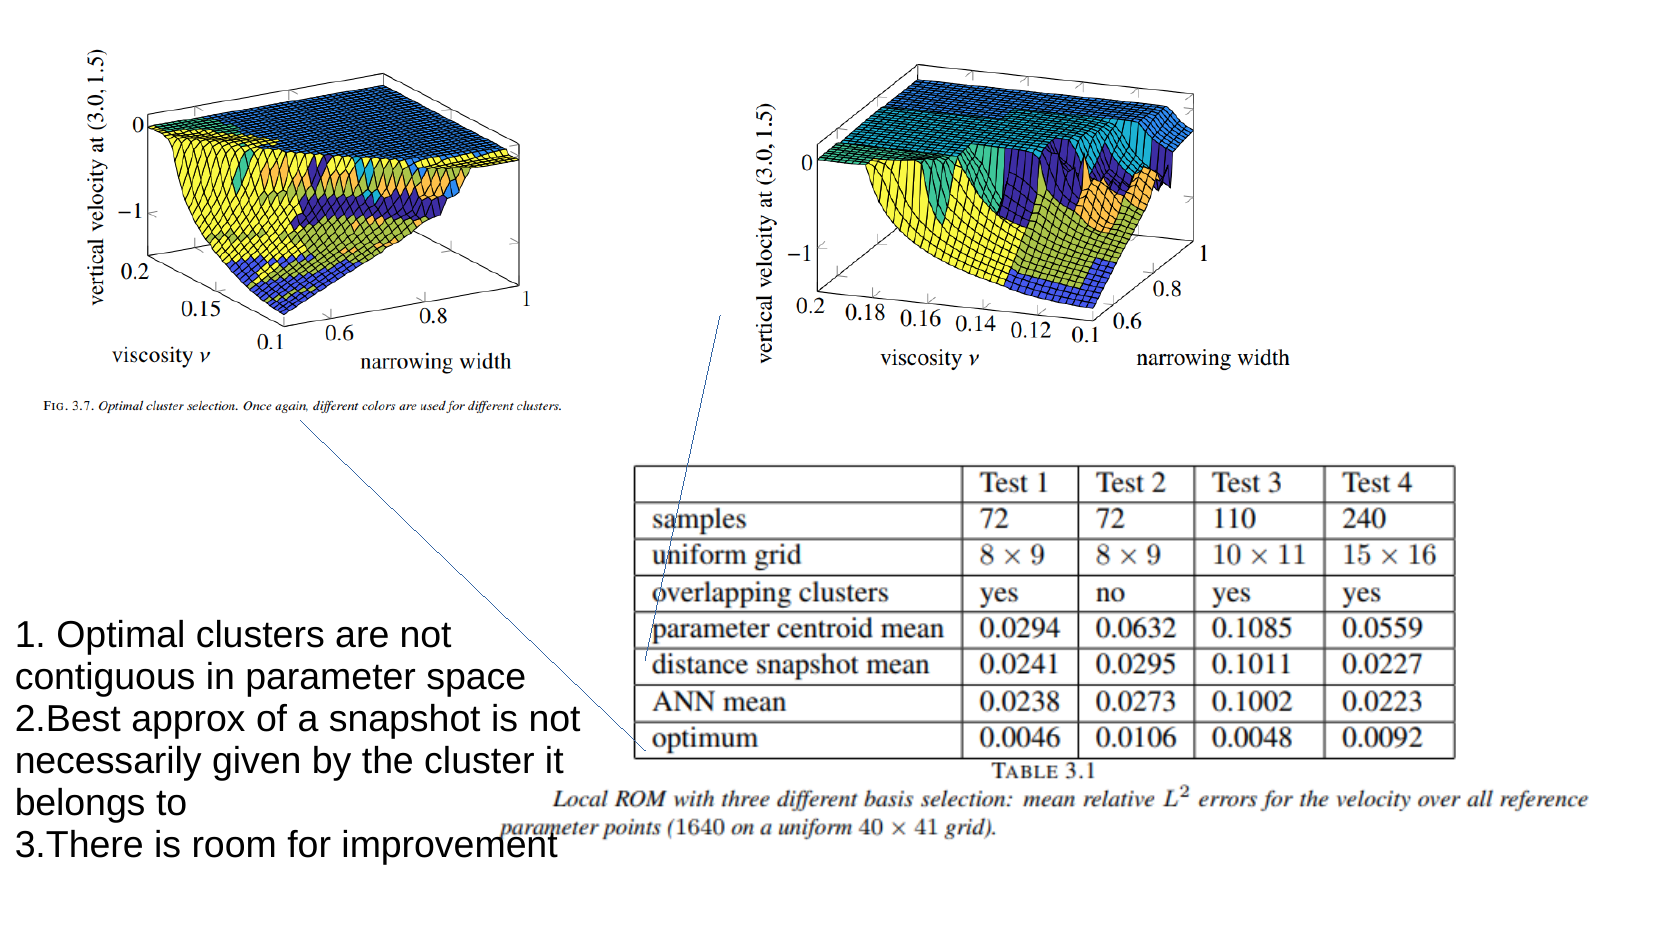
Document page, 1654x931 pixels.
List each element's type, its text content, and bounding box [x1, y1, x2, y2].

picture [735, 64, 1332, 376]
text_box 1. Optimal clusters are not contiguous in parameter space 2.Best approx of a snapshot is not necessarily given by the cluster it belongs to 3.There is room for improvement [0, 606, 631, 916]
picture [30, 24, 584, 436]
picture [495, 450, 1606, 856]
